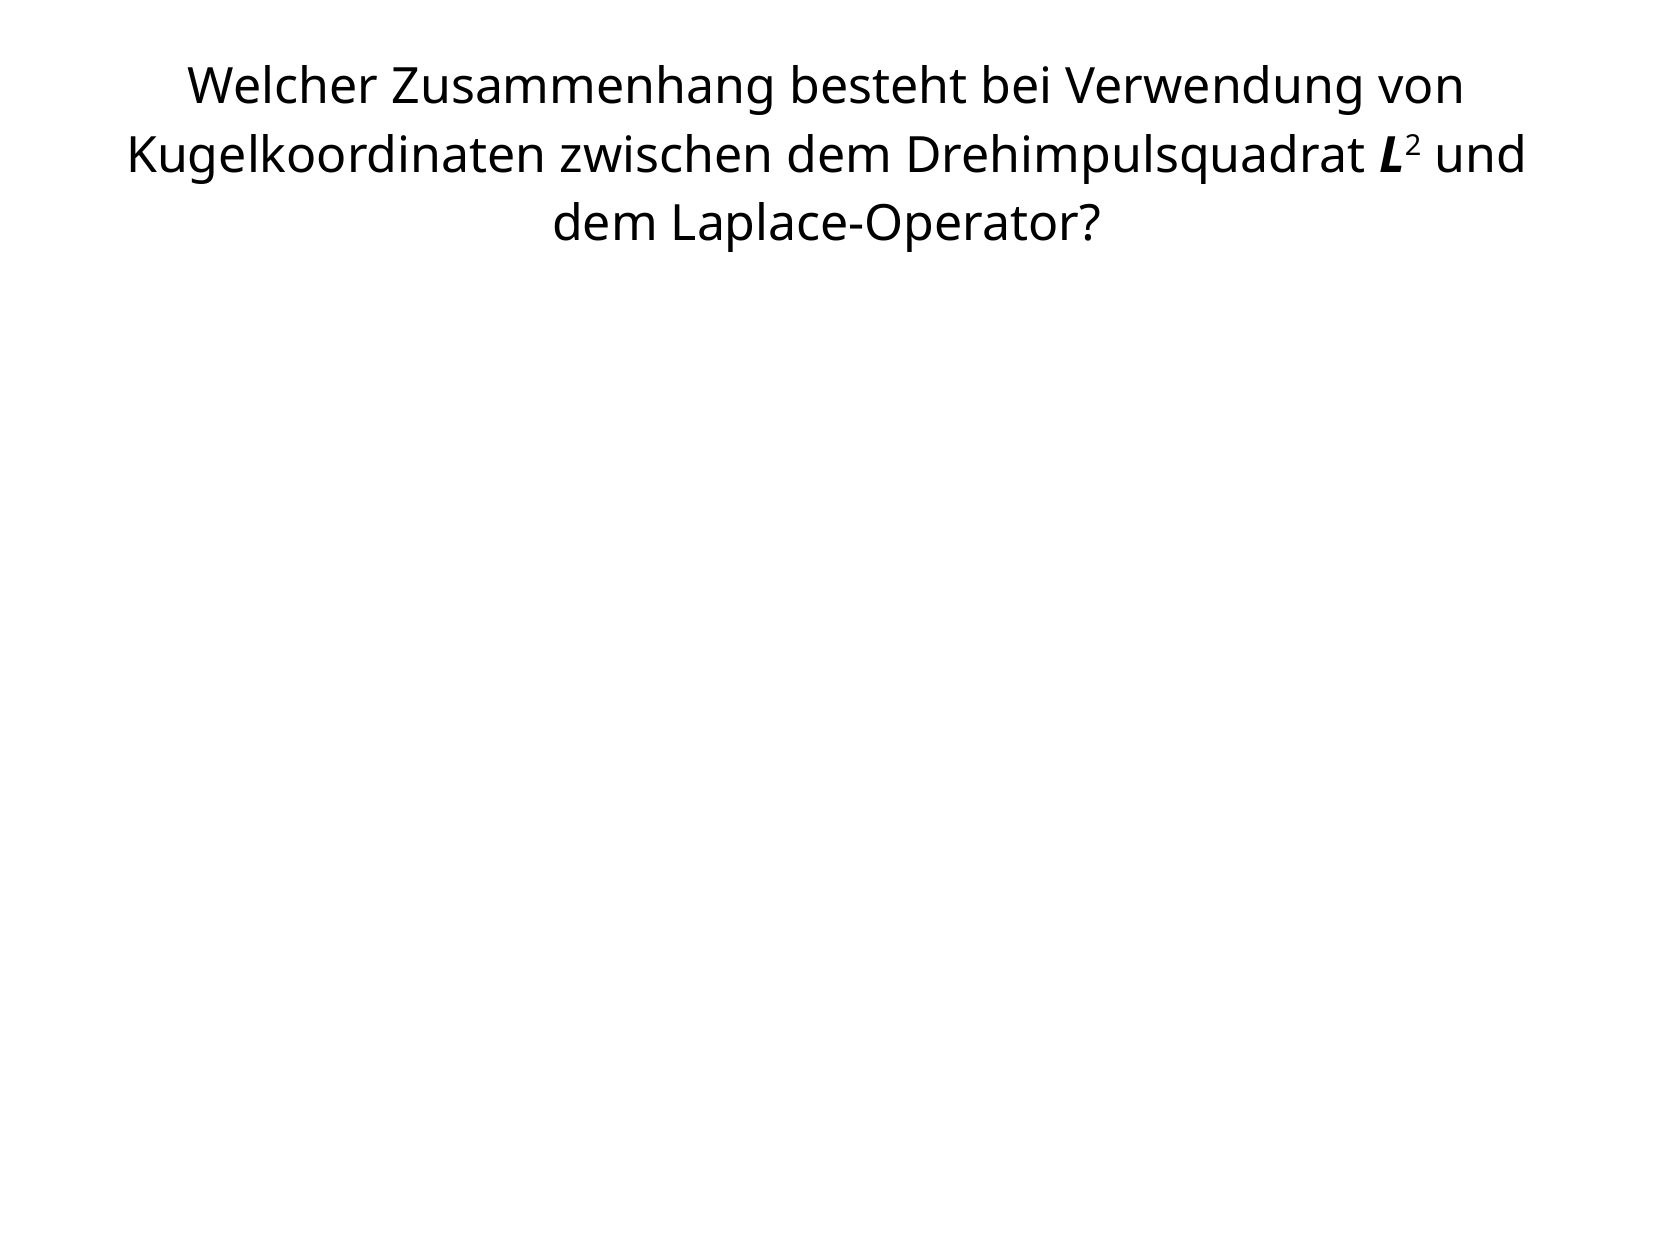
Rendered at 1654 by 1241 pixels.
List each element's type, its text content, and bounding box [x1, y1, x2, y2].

title Welcher Zusammenhang besteht bei Verwendung von Kugelkoordinaten zwischen dem Drehimpulsquadrat L2 und dem Laplace-Operator? [82, 49, 1571, 257]
